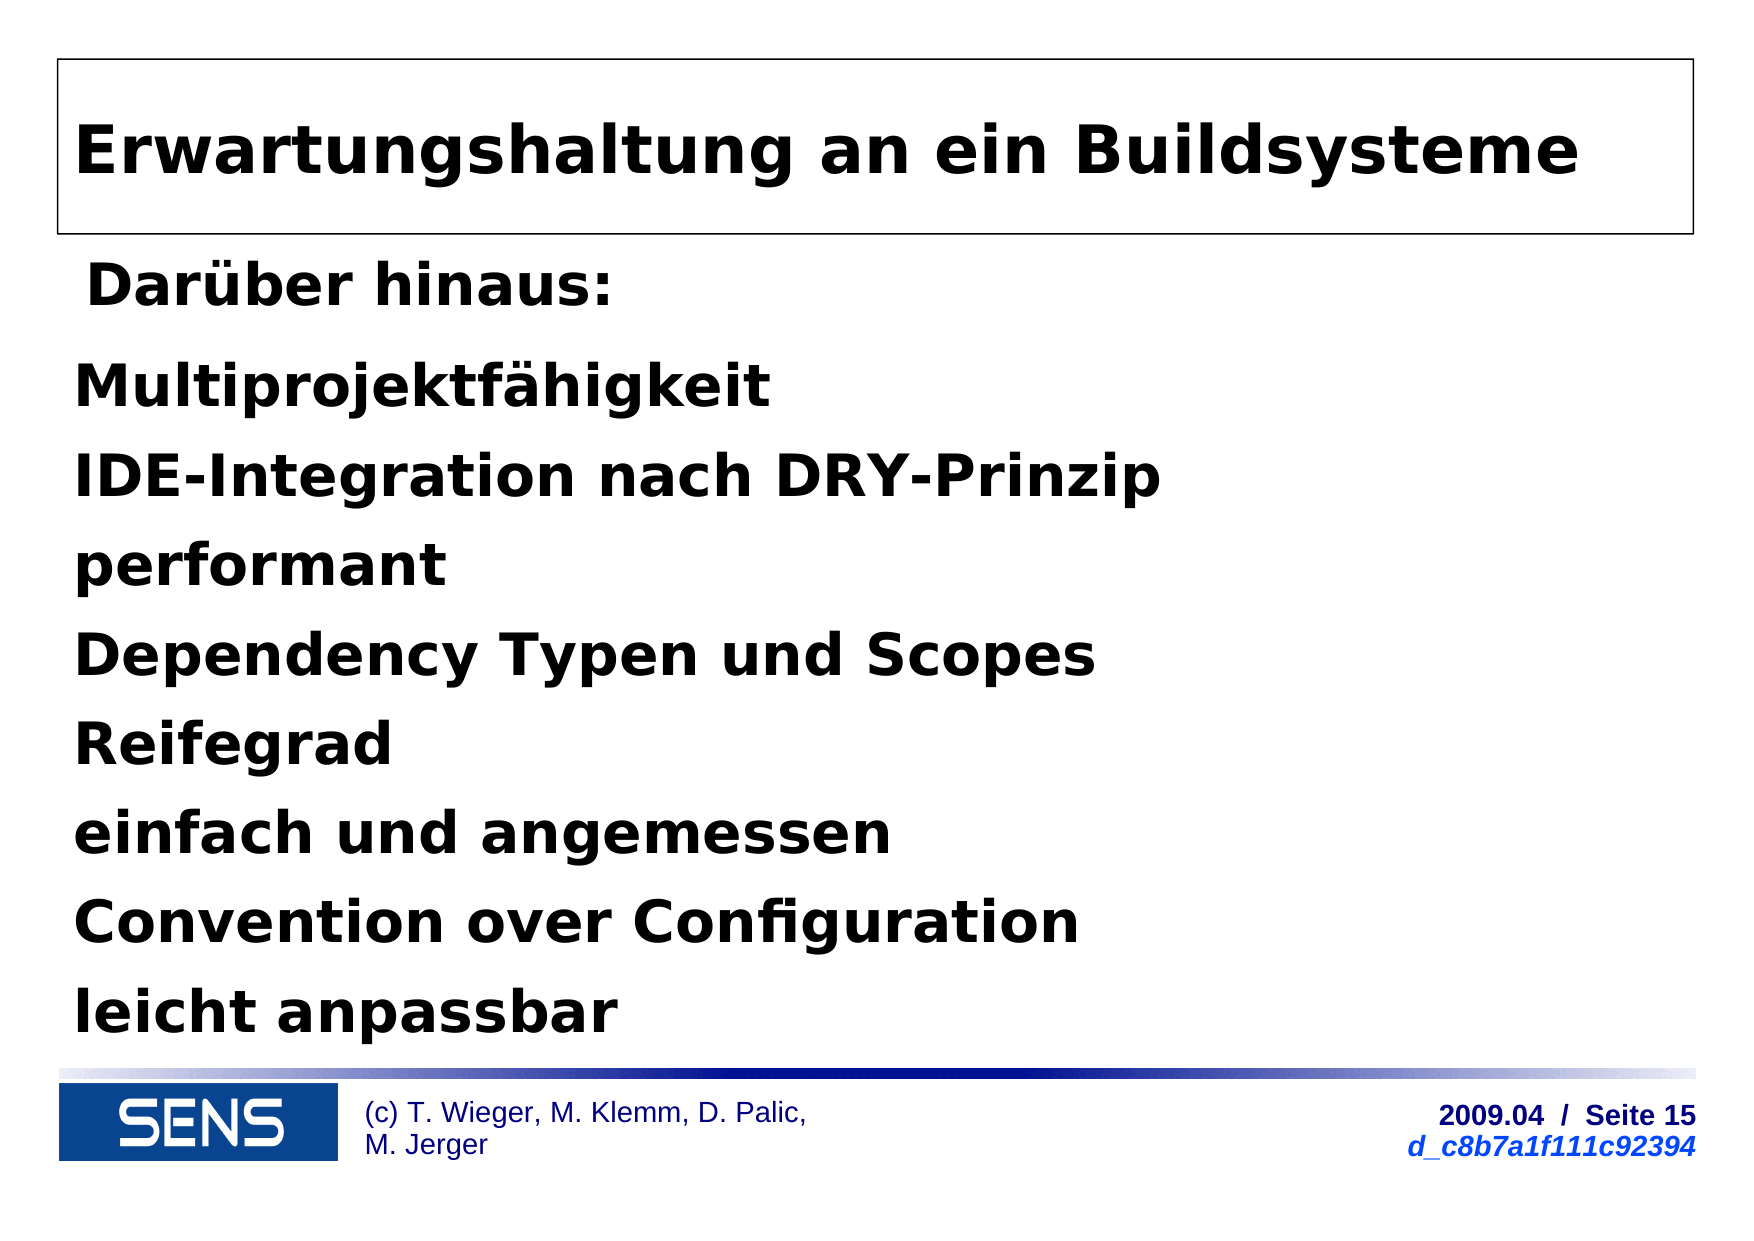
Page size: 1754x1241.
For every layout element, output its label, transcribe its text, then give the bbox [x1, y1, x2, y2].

picture [59, 1068, 1696, 1079]
title Erwartungshaltung an ein Buildsysteme [73, 61, 1693, 241]
picture [59, 1083, 338, 1161]
list Darüber hinaus: Multiprojektfähigkeit IDE-Integration nach DRY-Prinzip performant Dependency Typen und Scopes Reifegrad einfach und angemessen Convention over Configuration leicht anpassbar [73, 250, 1696, 1046]
